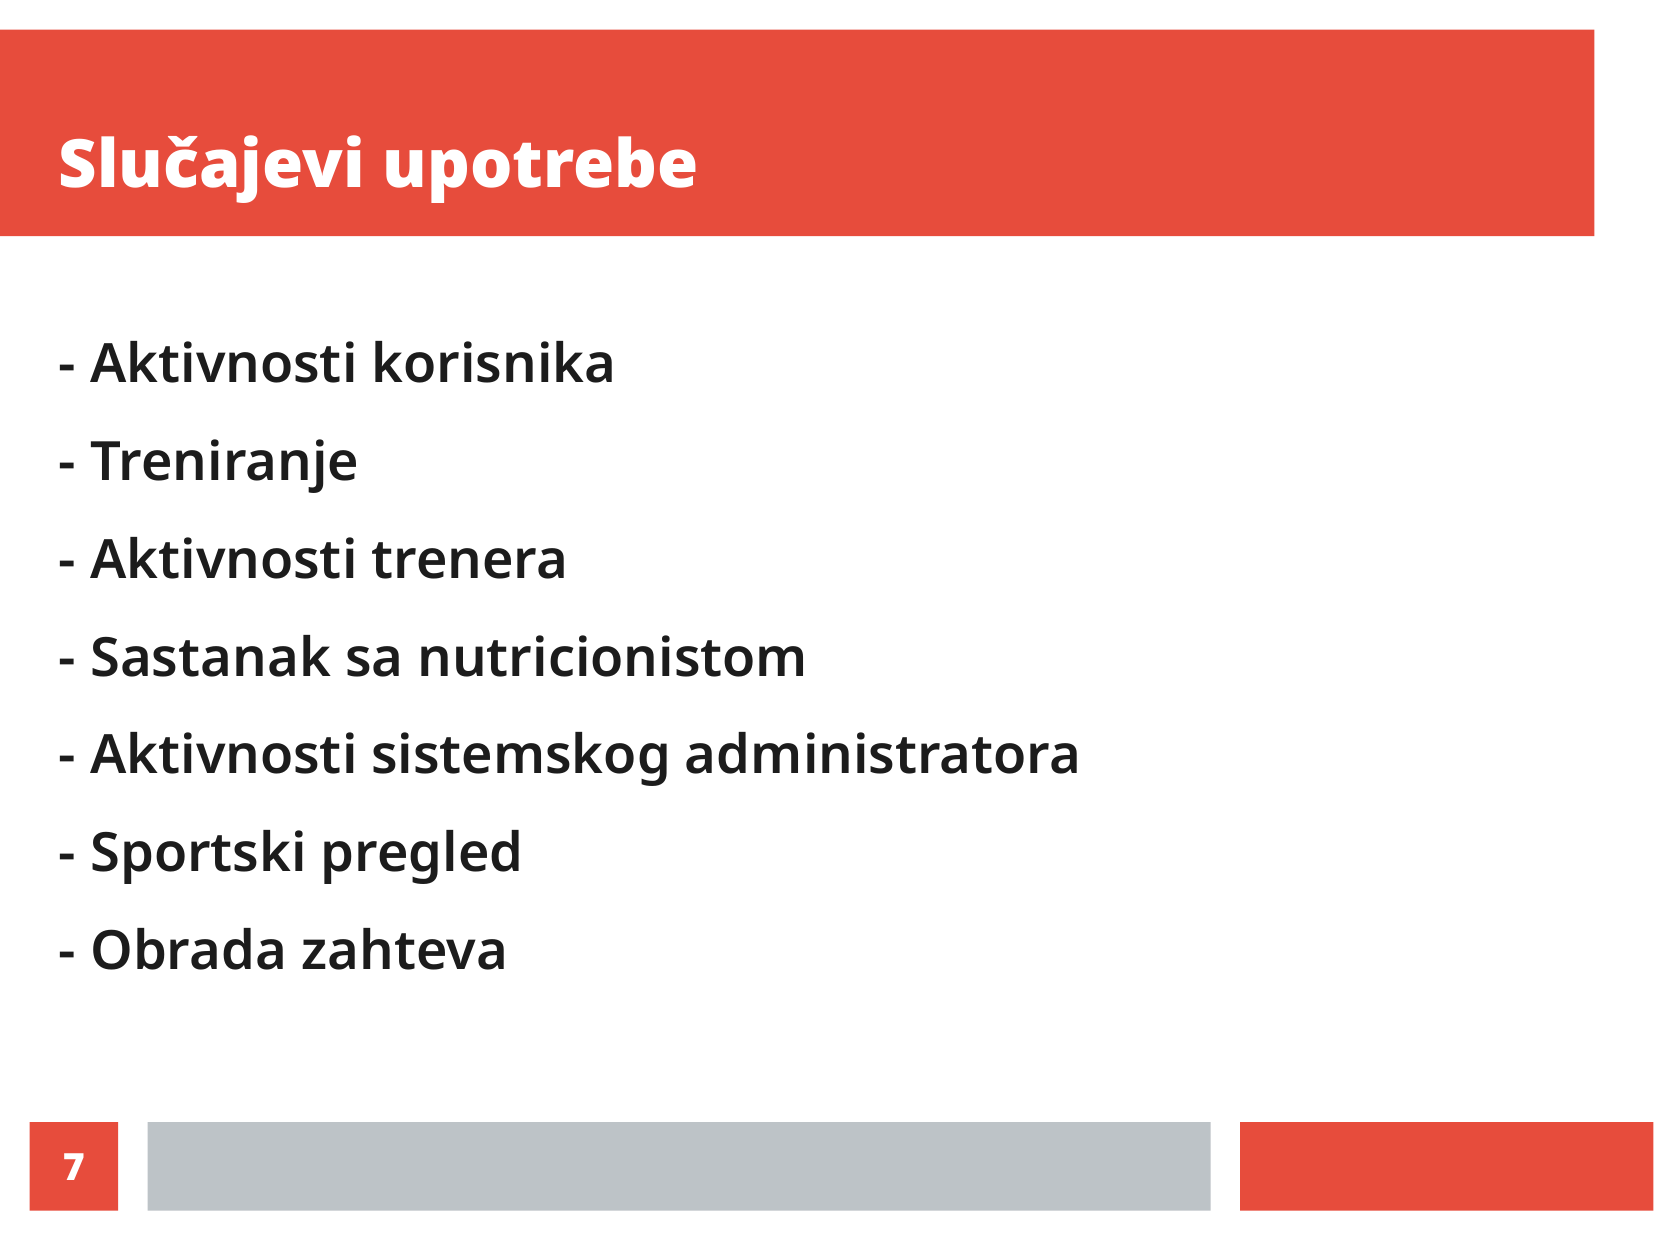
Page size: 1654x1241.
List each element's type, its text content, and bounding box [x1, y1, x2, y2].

title Slučajevi upotrebe [59, 59, 1595, 207]
list - Aktivnosti korisnika - Treniranje - Aktivnosti trenera - Sastanak sa nutricionistom - Aktivnosti sistemskog administratora - Sportski pregled - Obrada zahteva [59, 324, 1565, 1093]
